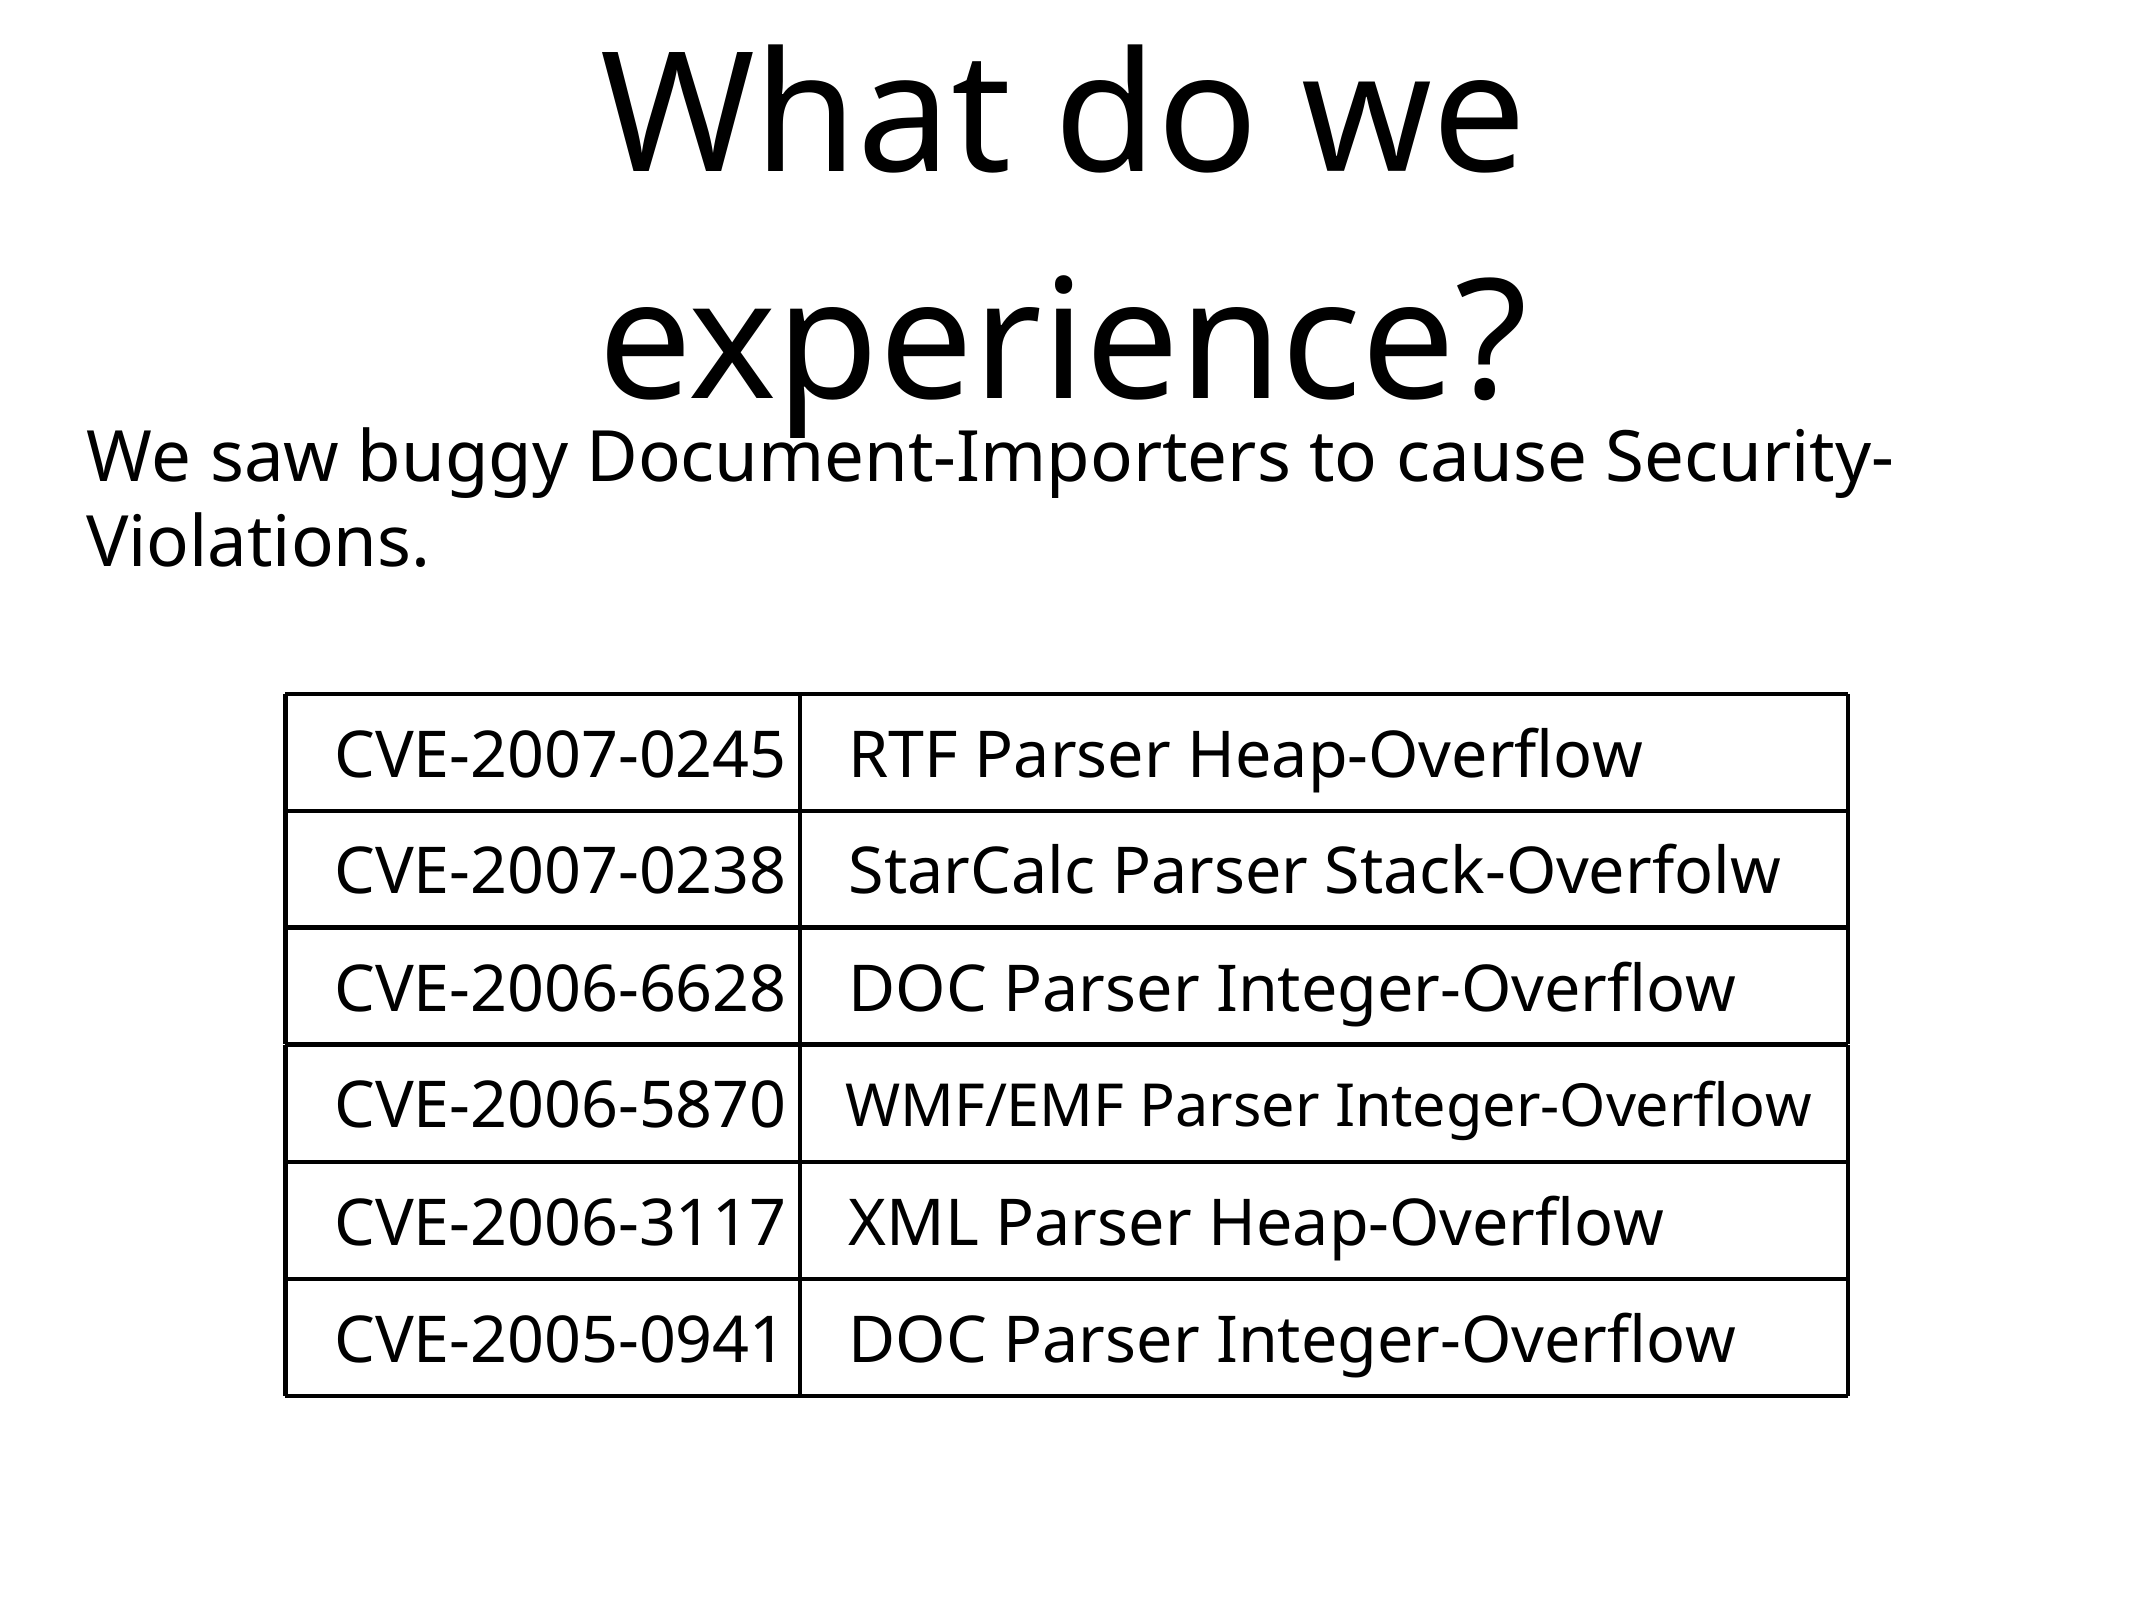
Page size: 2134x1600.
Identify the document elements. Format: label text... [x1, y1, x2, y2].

text_box CVE-2005-0941 [288, 1281, 798, 1394]
text_box RTF Parser Heap-Overflow [802, 696, 1846, 809]
text_box StarCalc Parser Stack-Overfolw [802, 813, 1846, 925]
text_box CVE-2007-0238 [288, 813, 798, 925]
text_box DOC Parser Integer-Overflow [802, 930, 1846, 1042]
text_box XML Parser Heap-Overflow [802, 1164, 1846, 1277]
text_box DOC Parser Integer-Overflow [802, 1281, 1846, 1394]
text_box CVE-2006-3117 [288, 1164, 798, 1277]
text_box CVE-2006-5870 [288, 1047, 798, 1160]
text_box CVE-2007-0245 [288, 696, 798, 809]
text_box WMF/EMF Parser Integer-Overflow [802, 1047, 1846, 1160]
text_box CVE-2006-6628 [288, 930, 798, 1042]
title What do we experience? [135, 9, 1996, 430]
text_box We saw buggy Document-Importers to cause Security-Violations. [45, 446, 2086, 545]
